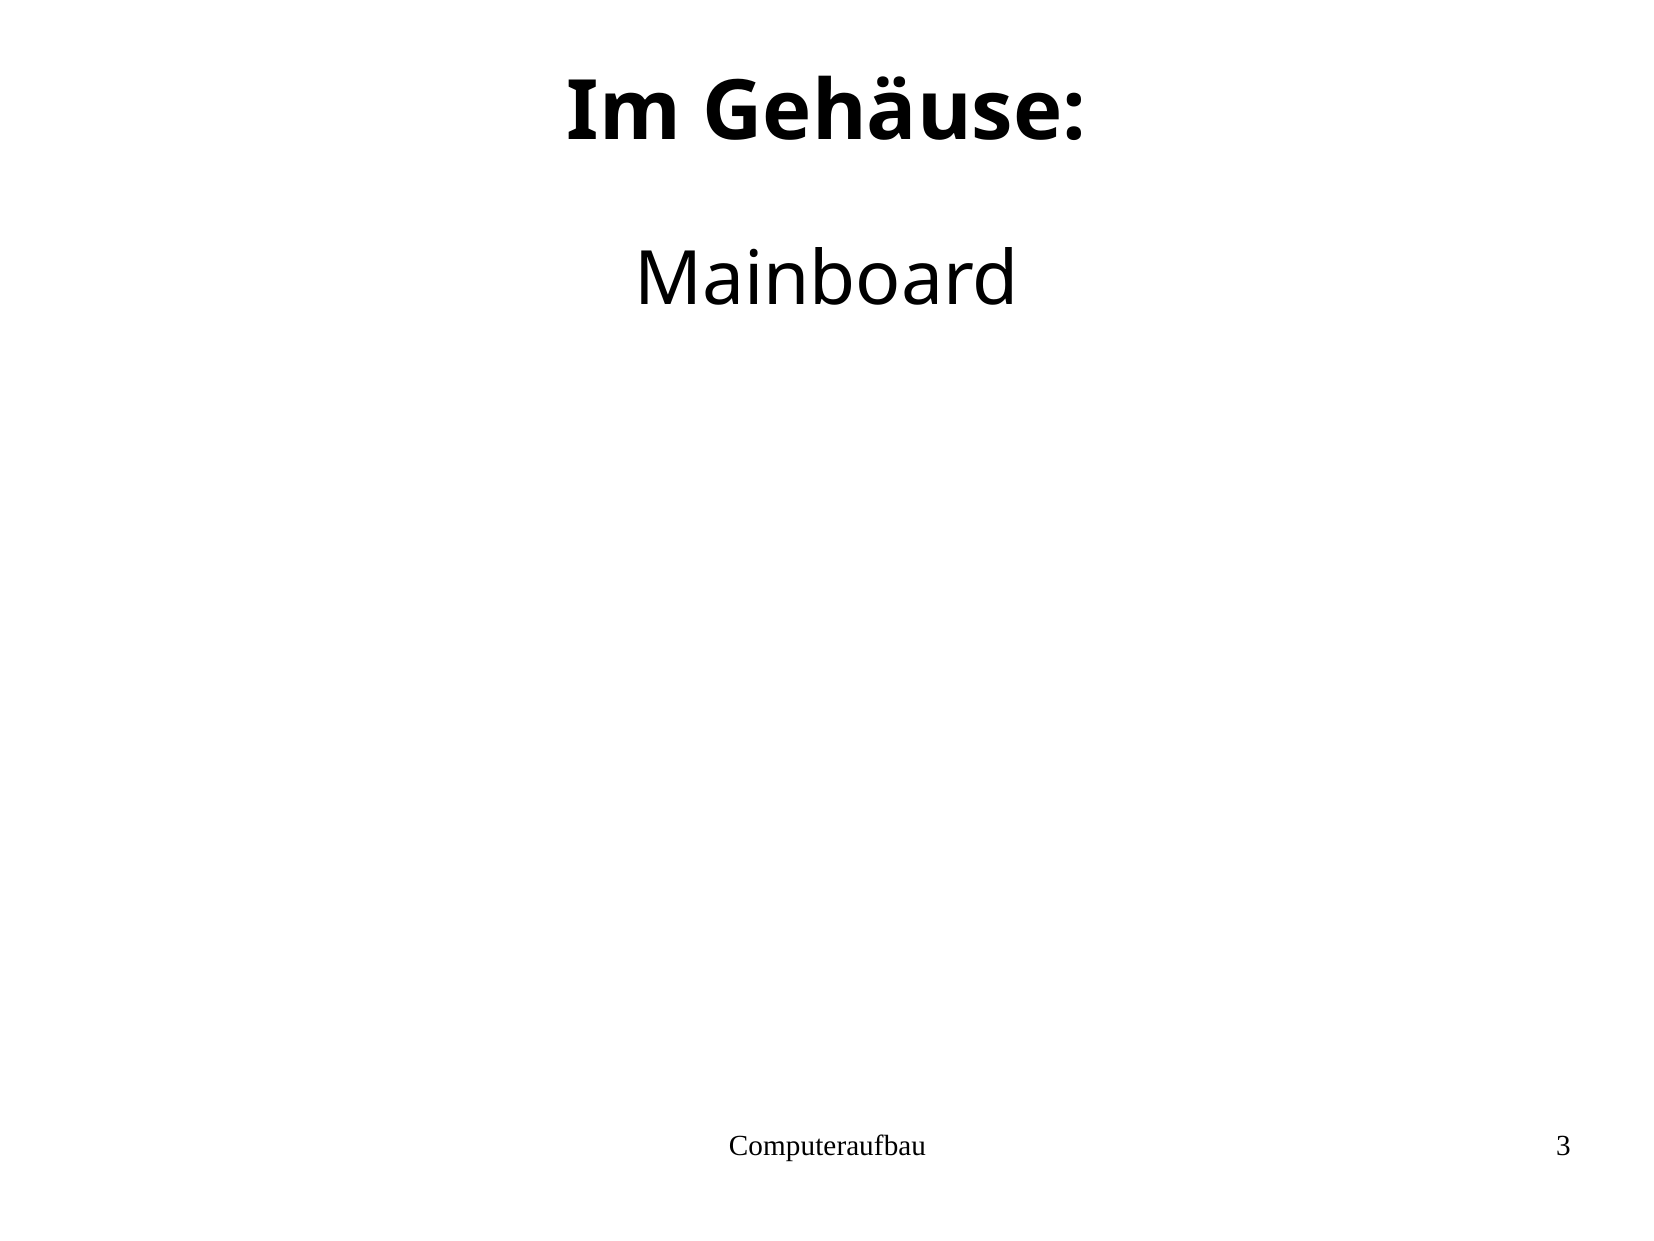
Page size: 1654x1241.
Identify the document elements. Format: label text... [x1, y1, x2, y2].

list Mainboard [82, 224, 1571, 1111]
title Im Gehäuse: [82, 49, 1571, 166]
